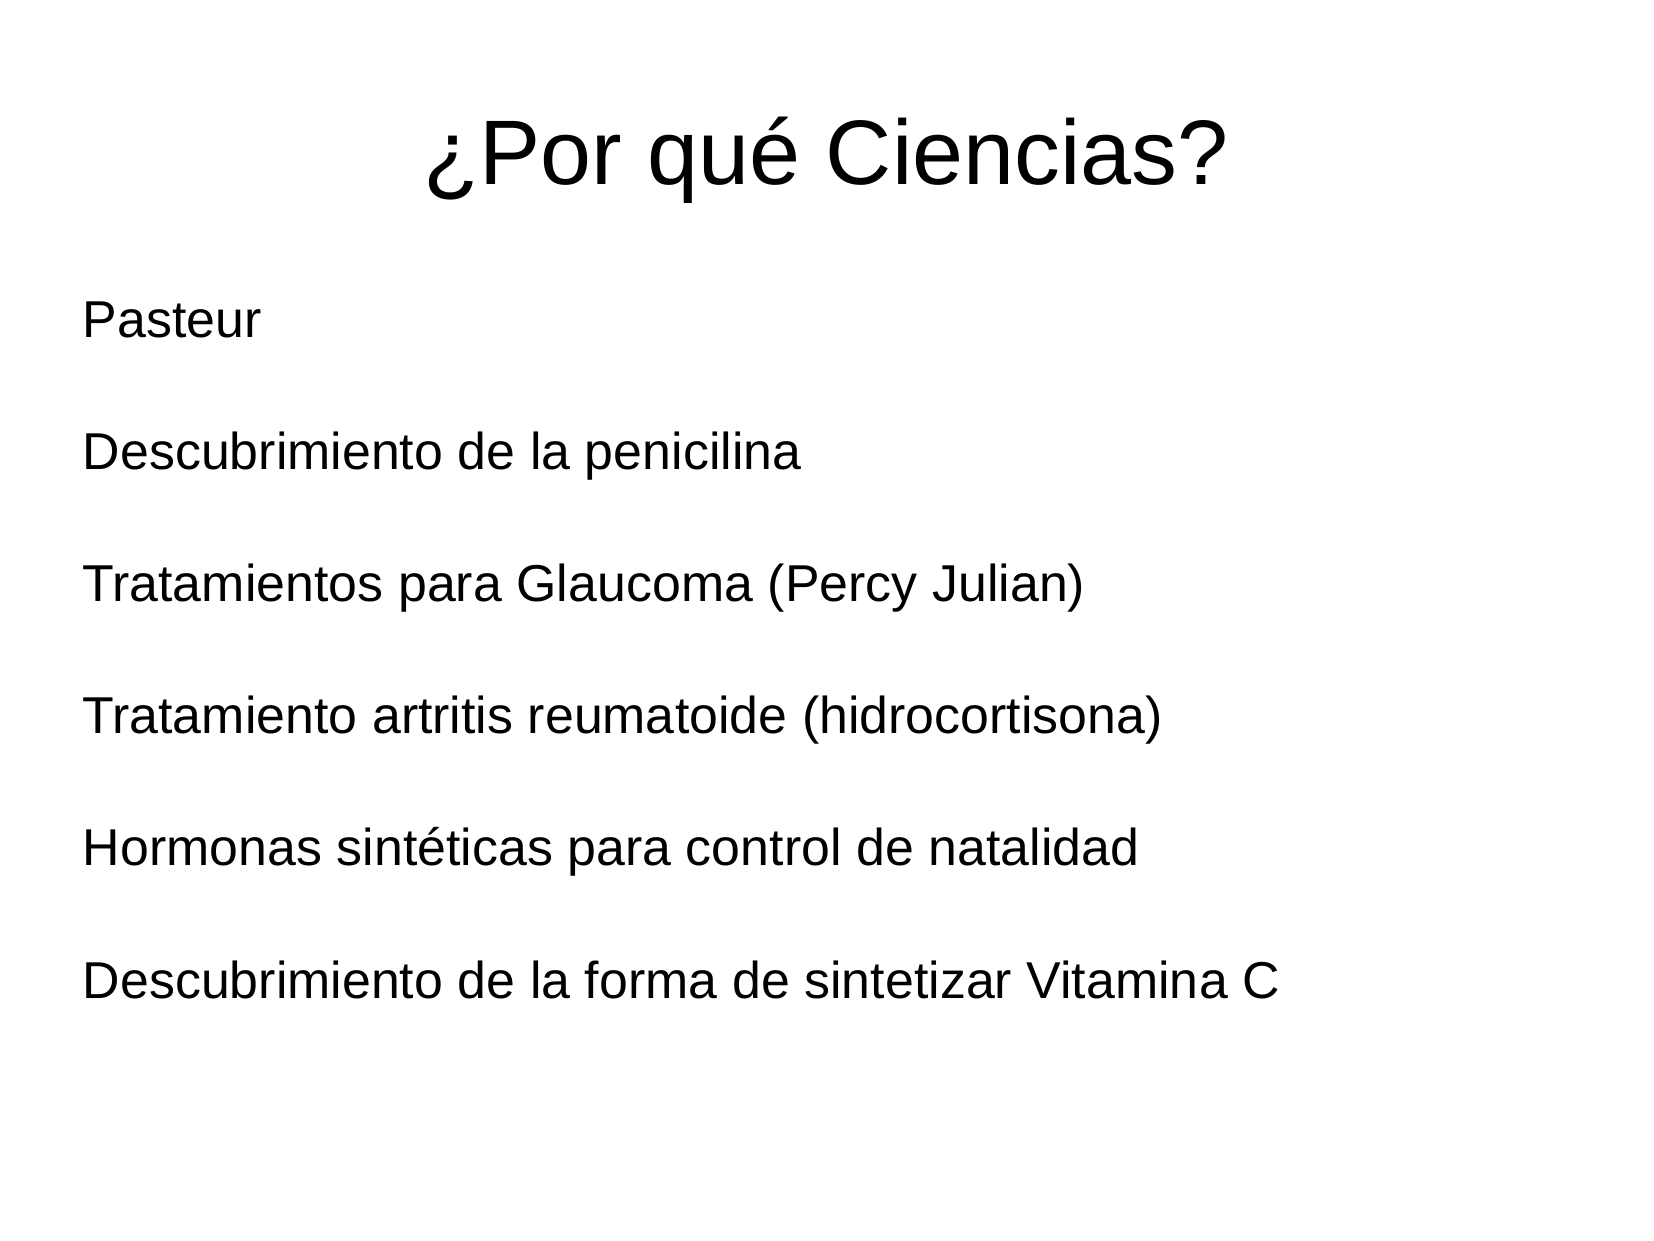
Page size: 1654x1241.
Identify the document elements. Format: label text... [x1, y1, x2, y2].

list Pasteur Descubrimiento de la penicilina Tratamientos para Glaucoma (Percy Julian) Tratamiento artritis reumatoide (hidrocortisona) Hormonas sintéticas para control de natalidad Descubrimiento de la forma de sintetizar Vitamina C [82, 290, 1571, 1010]
title ¿Por qué Ciencias? [82, 49, 1571, 257]
